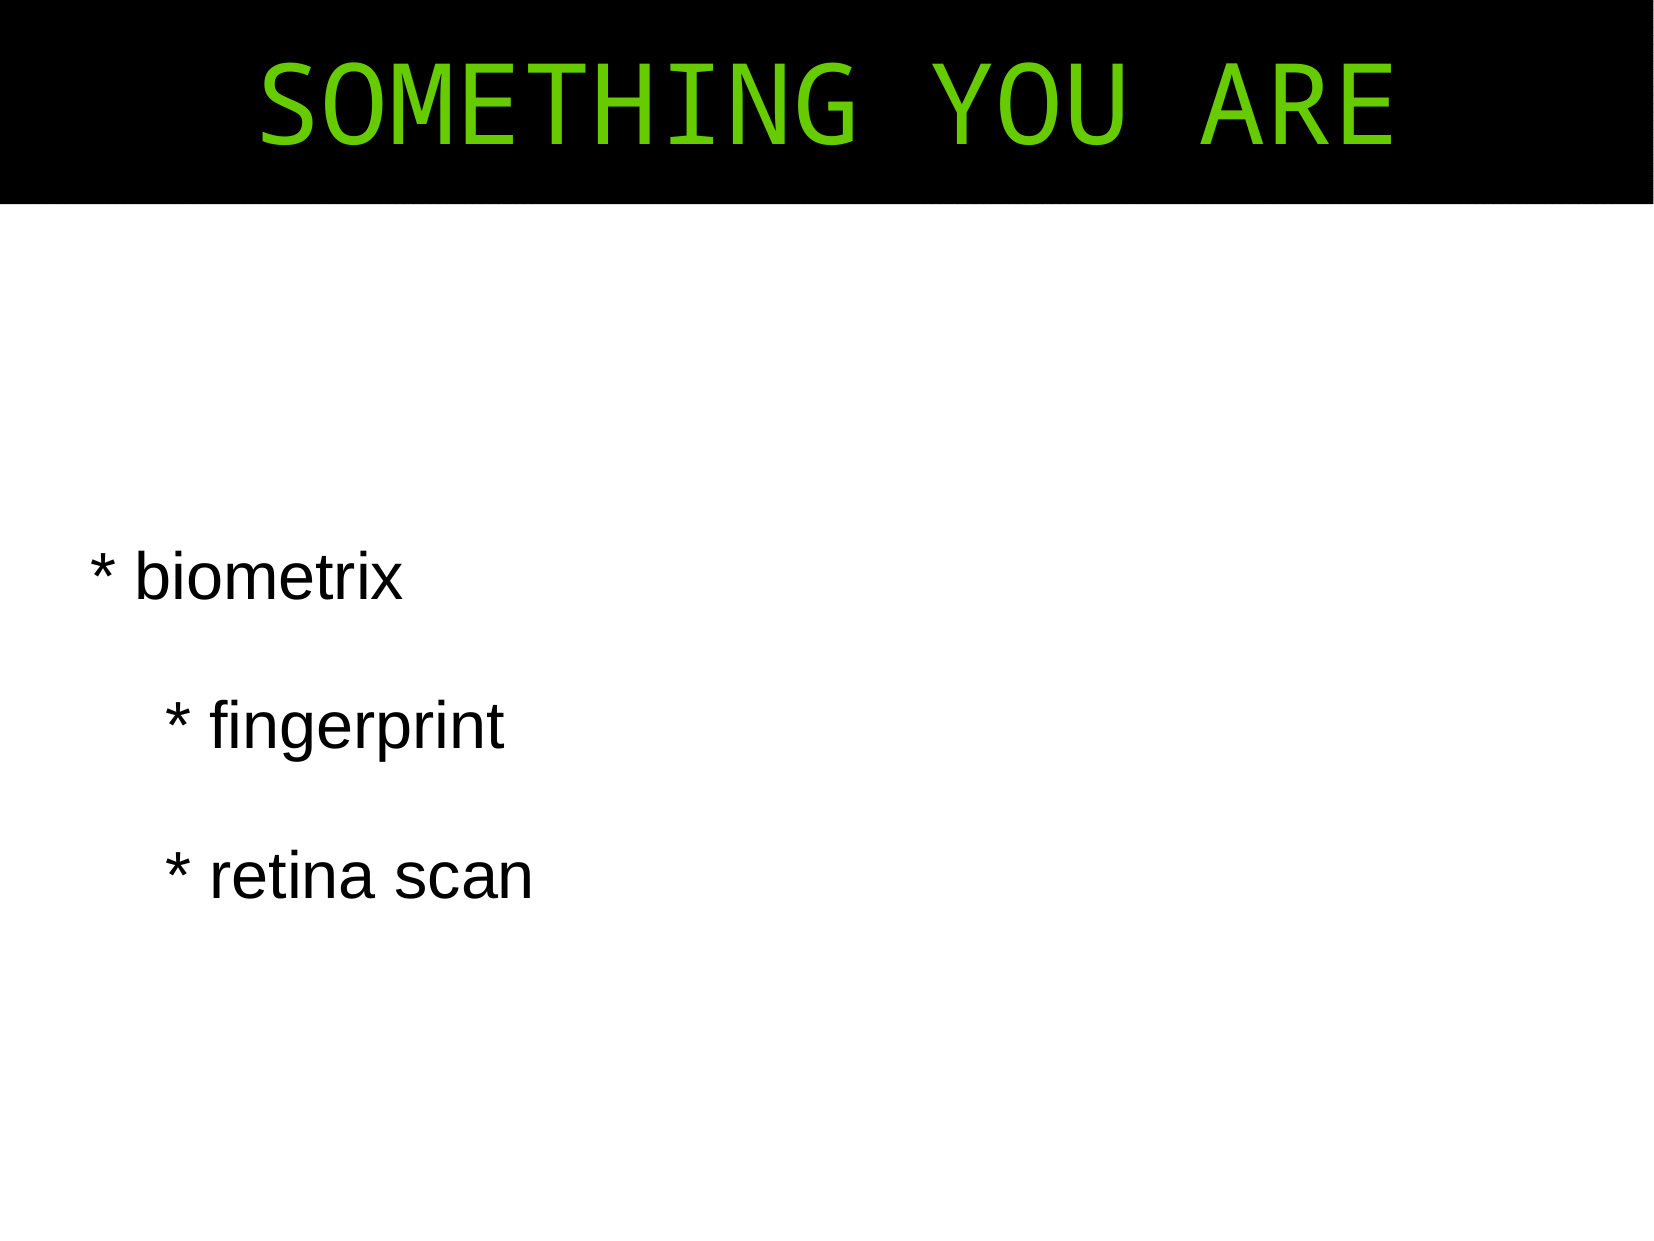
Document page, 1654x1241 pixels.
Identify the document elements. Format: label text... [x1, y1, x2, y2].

subtitle * biometrix * fingerprint * retina scan [90, 305, 1561, 1146]
title SOMETHING YOU ARE [0, 0, 1654, 205]
